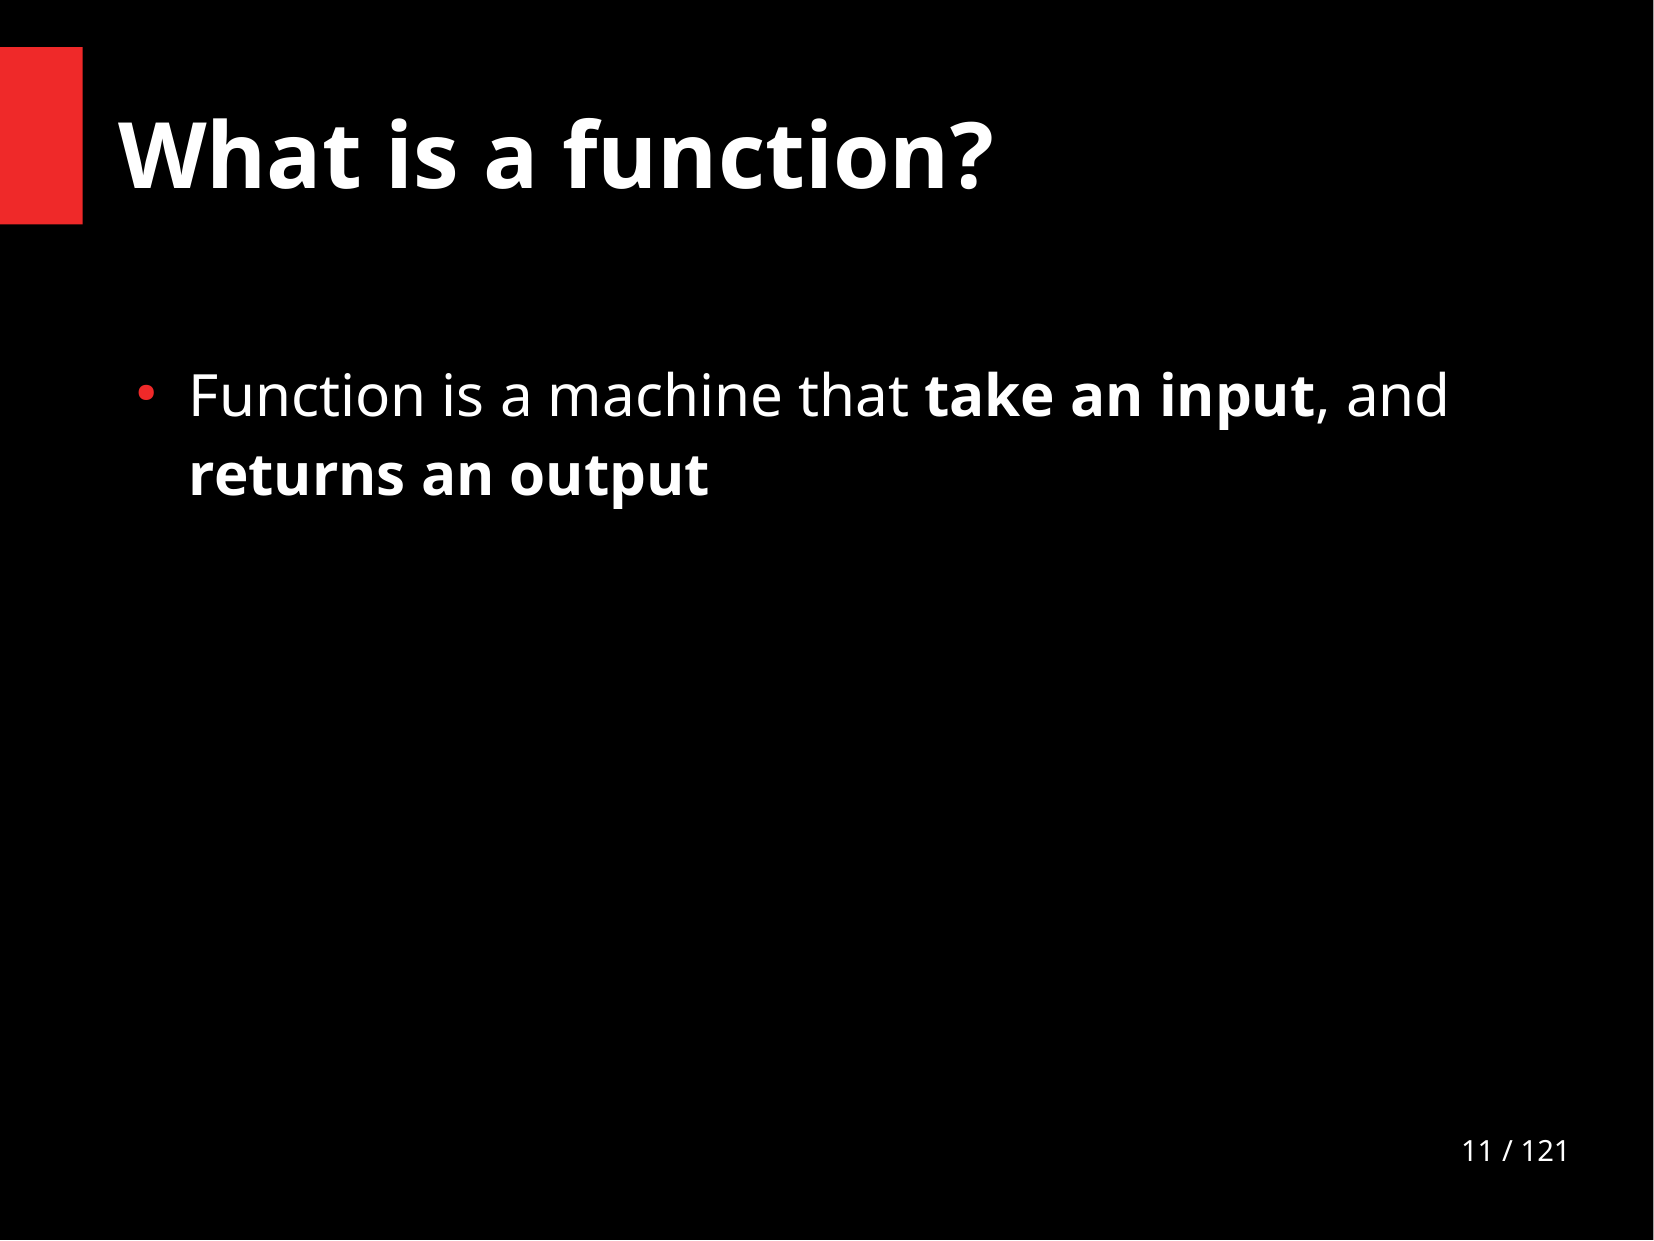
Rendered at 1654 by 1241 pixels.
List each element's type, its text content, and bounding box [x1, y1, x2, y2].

title What is a function? [118, 49, 1571, 257]
list Function is a machine that take an input, and returns an output [118, 354, 1536, 1074]
